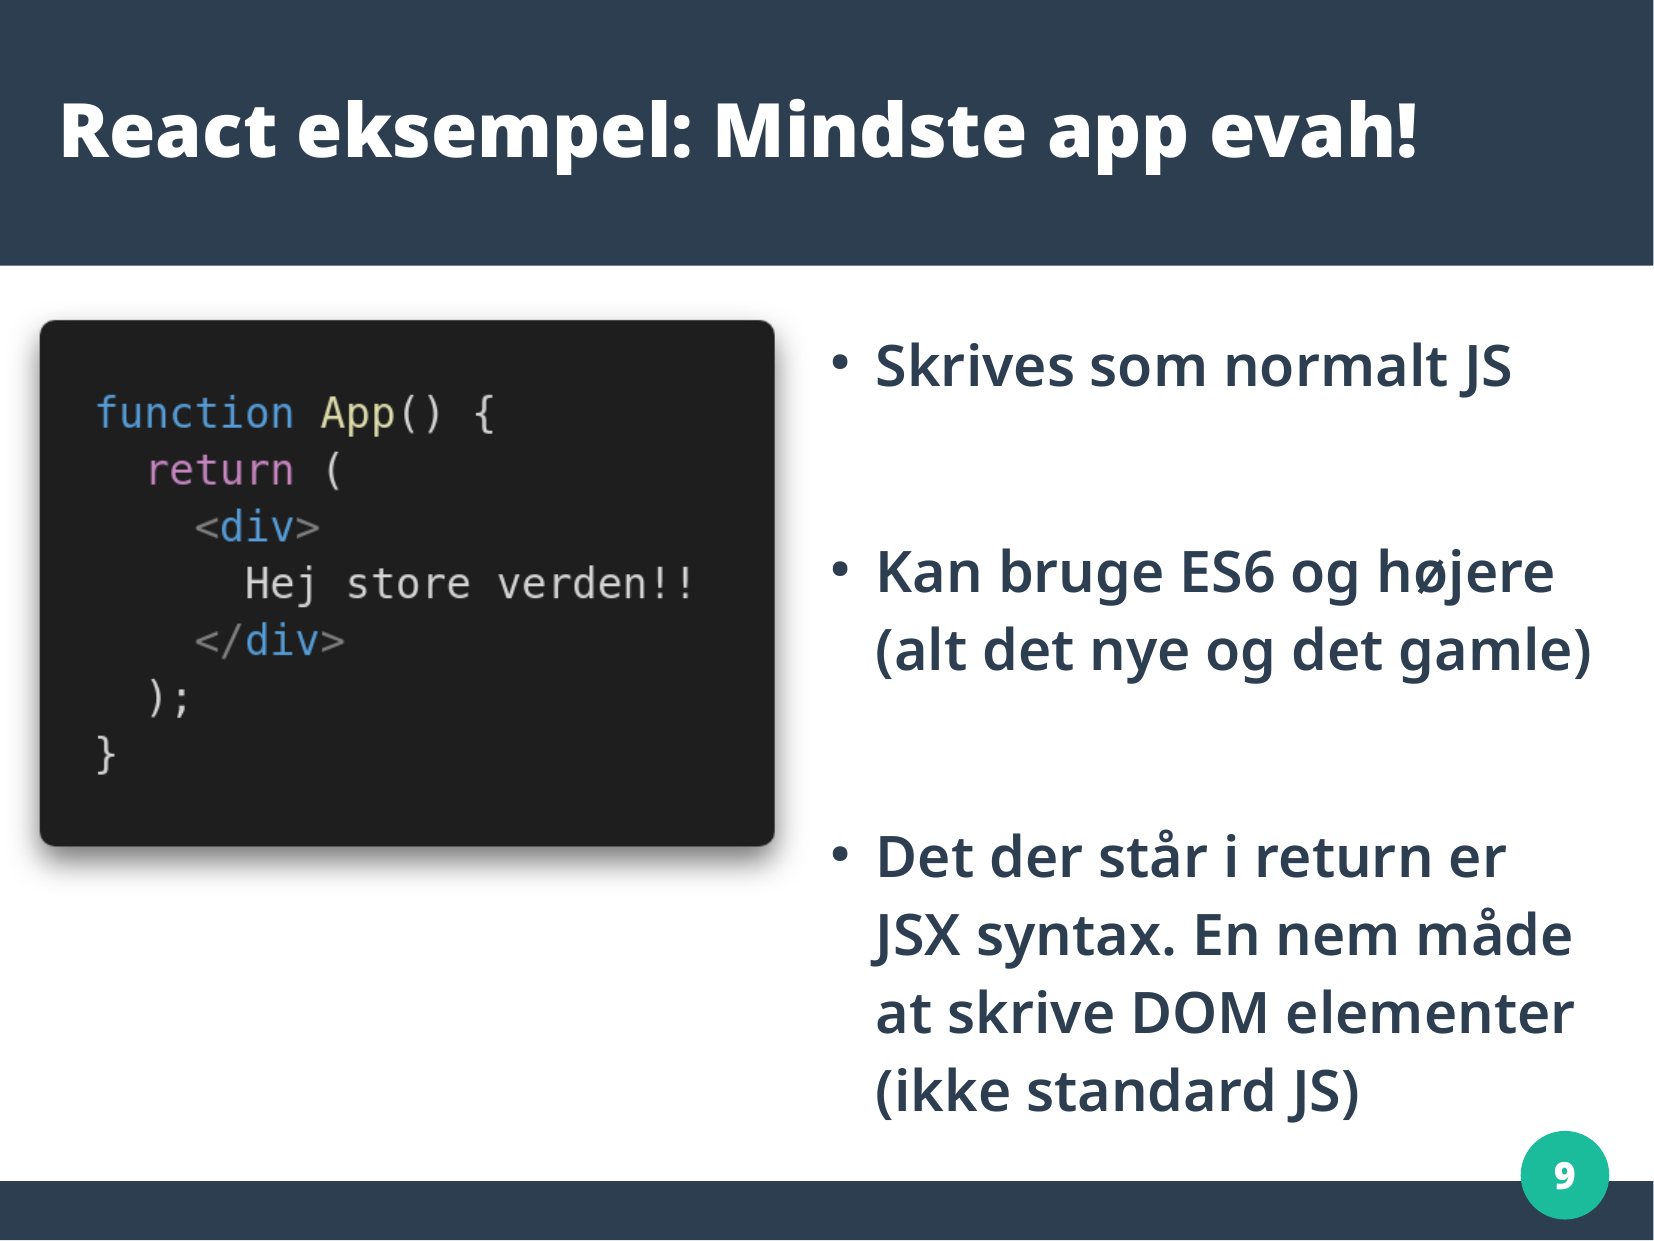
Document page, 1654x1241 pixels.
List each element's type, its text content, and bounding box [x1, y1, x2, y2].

list Skrives som normalt JS Kan bruge ES6 og højere (alt det nye og det gamle) Det der står i return er JSX syntax. En nem måde at skrive DOM elementer (ikke standard JS) [814, 324, 1595, 1152]
title React eksempel: Mindste app evah! [59, 49, 1595, 207]
picture [0, 271, 839, 934]
